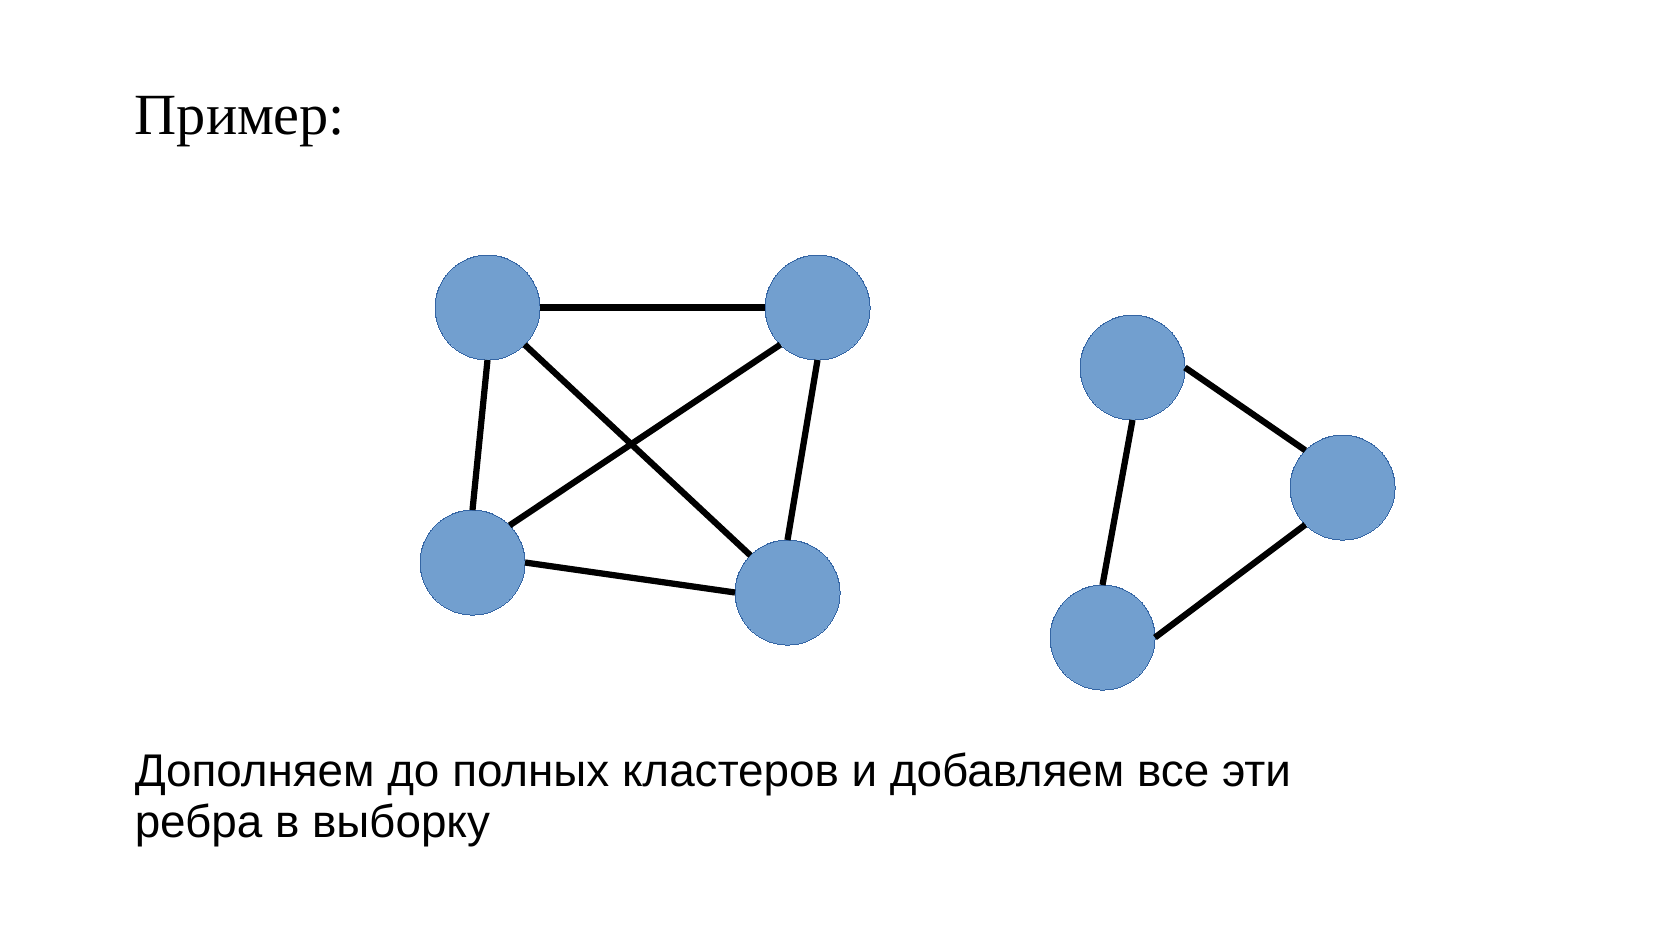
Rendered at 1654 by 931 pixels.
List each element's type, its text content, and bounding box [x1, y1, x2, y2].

text_box [420, 510, 525, 616]
text_box [435, 255, 540, 360]
text_box Дополняем до полных кластеров и добавляем все эти ребра в выборку [120, 737, 1433, 856]
text_box [735, 540, 841, 646]
text_box [1290, 435, 1396, 541]
text_box [1050, 585, 1156, 691]
text_box Пример: [120, 75, 361, 155]
text_box [765, 255, 871, 360]
text_box [1080, 315, 1186, 420]
